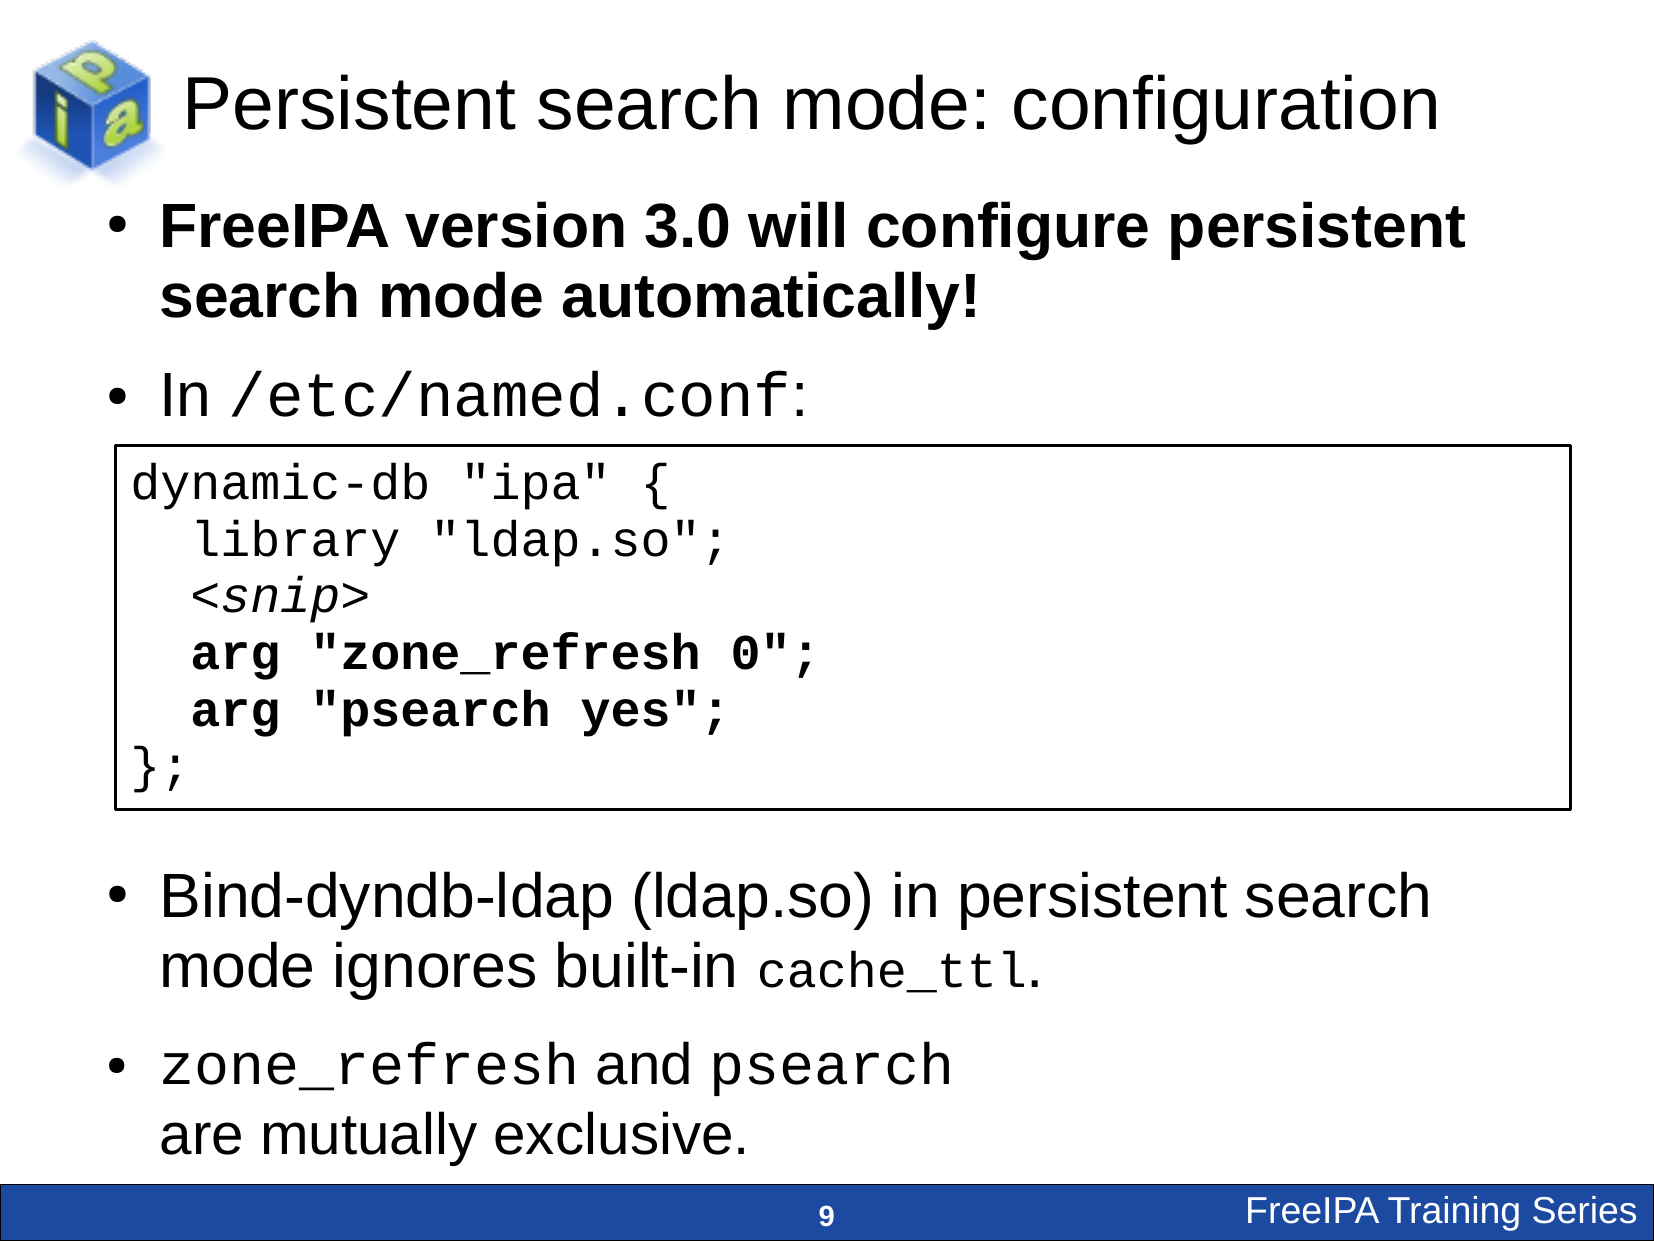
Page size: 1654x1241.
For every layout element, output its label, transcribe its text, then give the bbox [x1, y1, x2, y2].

text_box dynamic-db "ipa" { library "ldap.so"; <snip> arg "zone_refresh 0"; arg "psearch yes"; }; [115, 445, 1571, 810]
list FreeIPA version 3.0 will configure persistent search mode automatically! In /etc/named.conf: Bind-dyndb-ldap (ldap.so) in persistent search mode ignores built-in cache_ttl. zone_refresh and psearch are mutually exclusive. [88, 191, 1577, 1168]
title Persistent search mode: configuration [182, 31, 1579, 177]
picture [17, 34, 165, 193]
